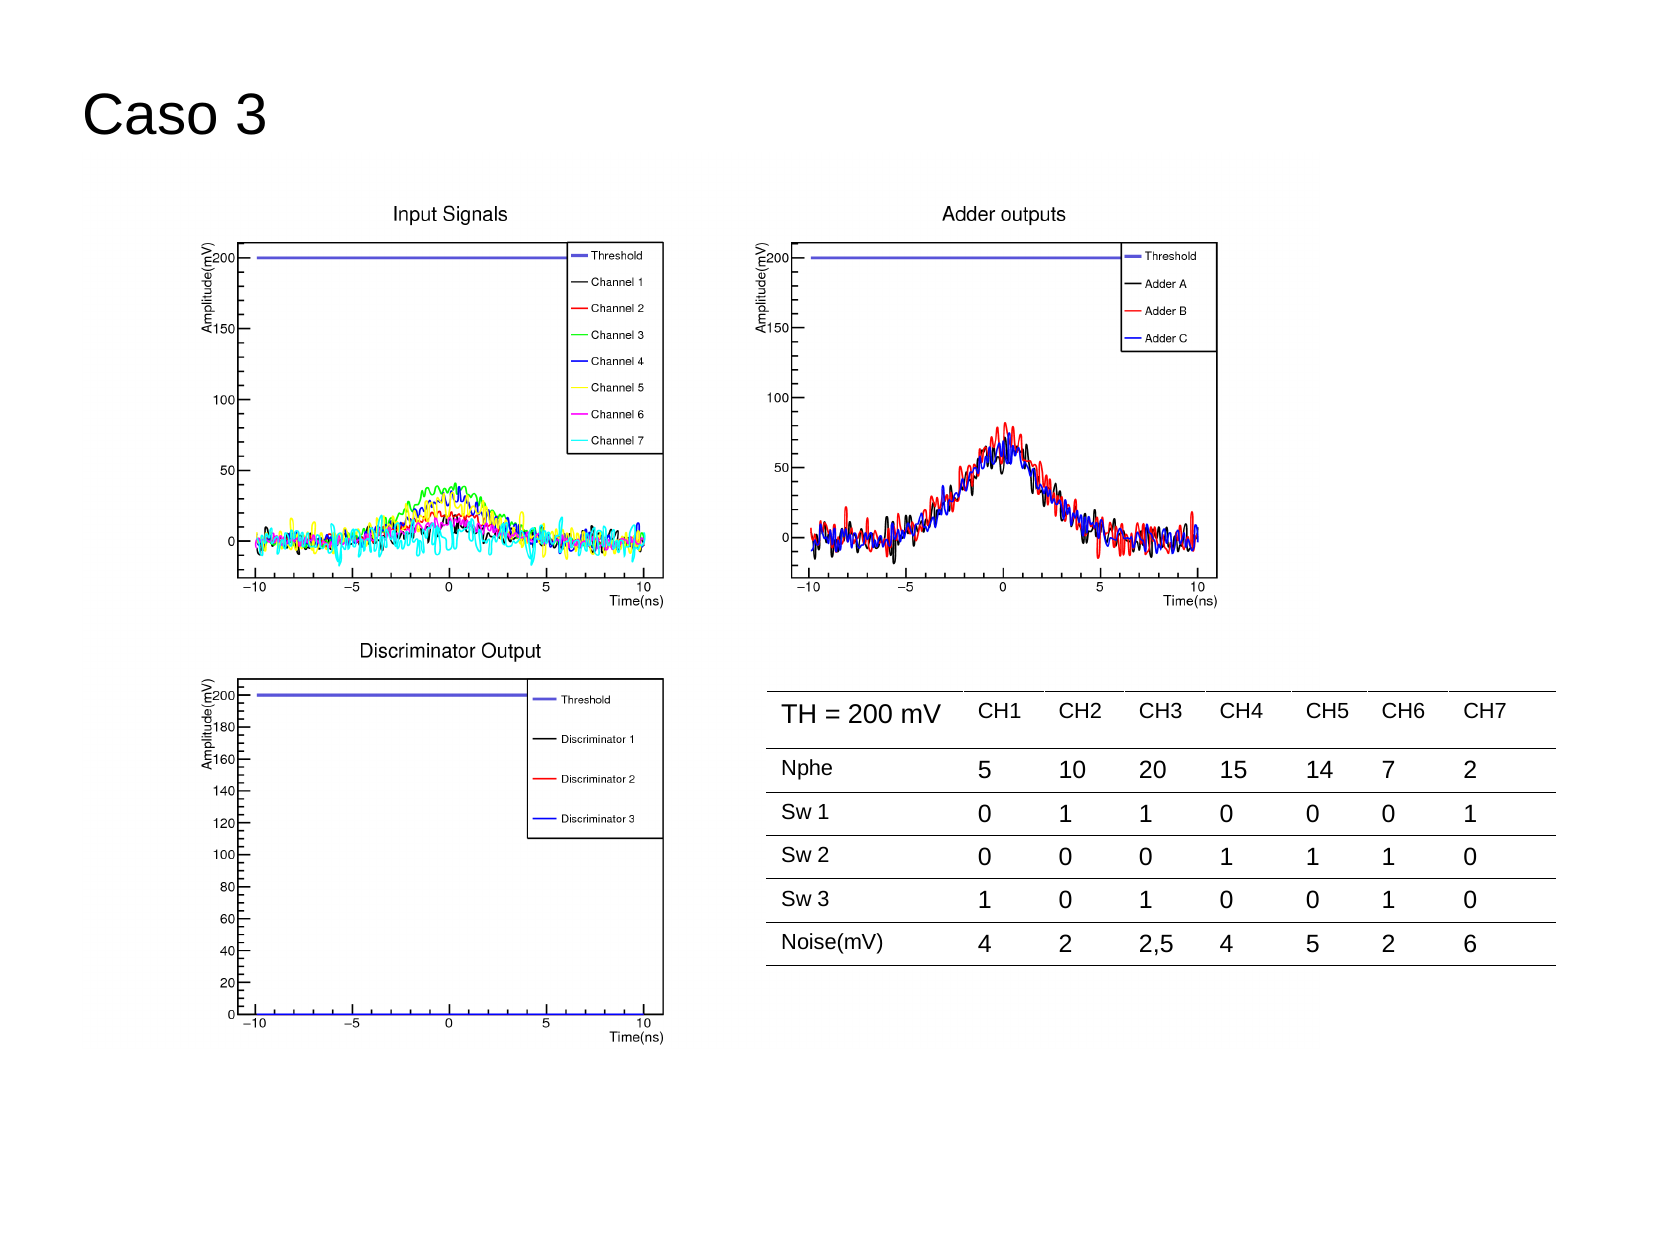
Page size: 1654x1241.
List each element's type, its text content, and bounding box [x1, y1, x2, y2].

table_cell 0 [1206, 879, 1291, 922]
table_cell Nphe [767, 749, 963, 792]
table_cell 5 [964, 749, 1044, 792]
table_cell 10 [1045, 749, 1124, 792]
table_cell 0 [1125, 836, 1205, 878]
table_cell 2 [1449, 749, 1556, 792]
table_header CH2 [1045, 692, 1124, 748]
table_cell 1 [1206, 836, 1291, 878]
table_header CH5 [1292, 692, 1367, 748]
table_cell 0 [1206, 793, 1291, 835]
table_cell 0 [1449, 879, 1556, 922]
table_cell 2 [1368, 923, 1448, 965]
table_cell 0 [1045, 836, 1124, 878]
table_cell 4 [964, 923, 1044, 965]
table_cell 14 [1292, 749, 1367, 792]
table_cell 0 [964, 836, 1044, 878]
table_header TH = 200 mV [767, 692, 963, 748]
table_cell 5 [1292, 923, 1367, 965]
table_cell 6 [1449, 923, 1556, 965]
table_cell 0 [1292, 879, 1367, 922]
table_cell Noise(mV) [767, 923, 963, 965]
table_cell Sw 1 [767, 793, 963, 835]
table_cell 0 [1045, 879, 1124, 922]
table_header CH7 [1449, 692, 1556, 748]
table_header CH4 [1206, 692, 1291, 748]
table_cell 4 [1206, 923, 1291, 965]
table_cell 15 [1206, 749, 1291, 792]
table_cell 1 [1449, 793, 1556, 835]
table_cell 1 [1045, 793, 1124, 835]
table_cell 1 [1368, 879, 1448, 922]
table_cell 0 [1449, 836, 1556, 878]
table_cell 1 [1368, 836, 1448, 878]
table_cell 0 [1292, 793, 1367, 835]
table_header CH3 [1125, 692, 1205, 748]
table_cell 1 [1125, 879, 1205, 922]
table_header CH1 [964, 692, 1044, 748]
table_cell 2 [1045, 923, 1124, 965]
table_cell 7 [1368, 749, 1448, 792]
table_cell Sw 2 [767, 836, 963, 878]
table_header CH6 [1368, 692, 1448, 748]
table_cell 1 [1292, 836, 1367, 878]
title Caso 3 [82, 51, 296, 152]
table_cell 2,5 [1125, 923, 1205, 965]
table_cell 20 [1125, 749, 1205, 792]
table_cell 1 [1125, 793, 1205, 835]
table_cell 0 [964, 793, 1044, 835]
table_cell 0 [1368, 793, 1448, 835]
picture [82, 152, 1320, 1049]
table_cell Sw 3 [767, 879, 963, 922]
table_cell 1 [964, 879, 1044, 922]
